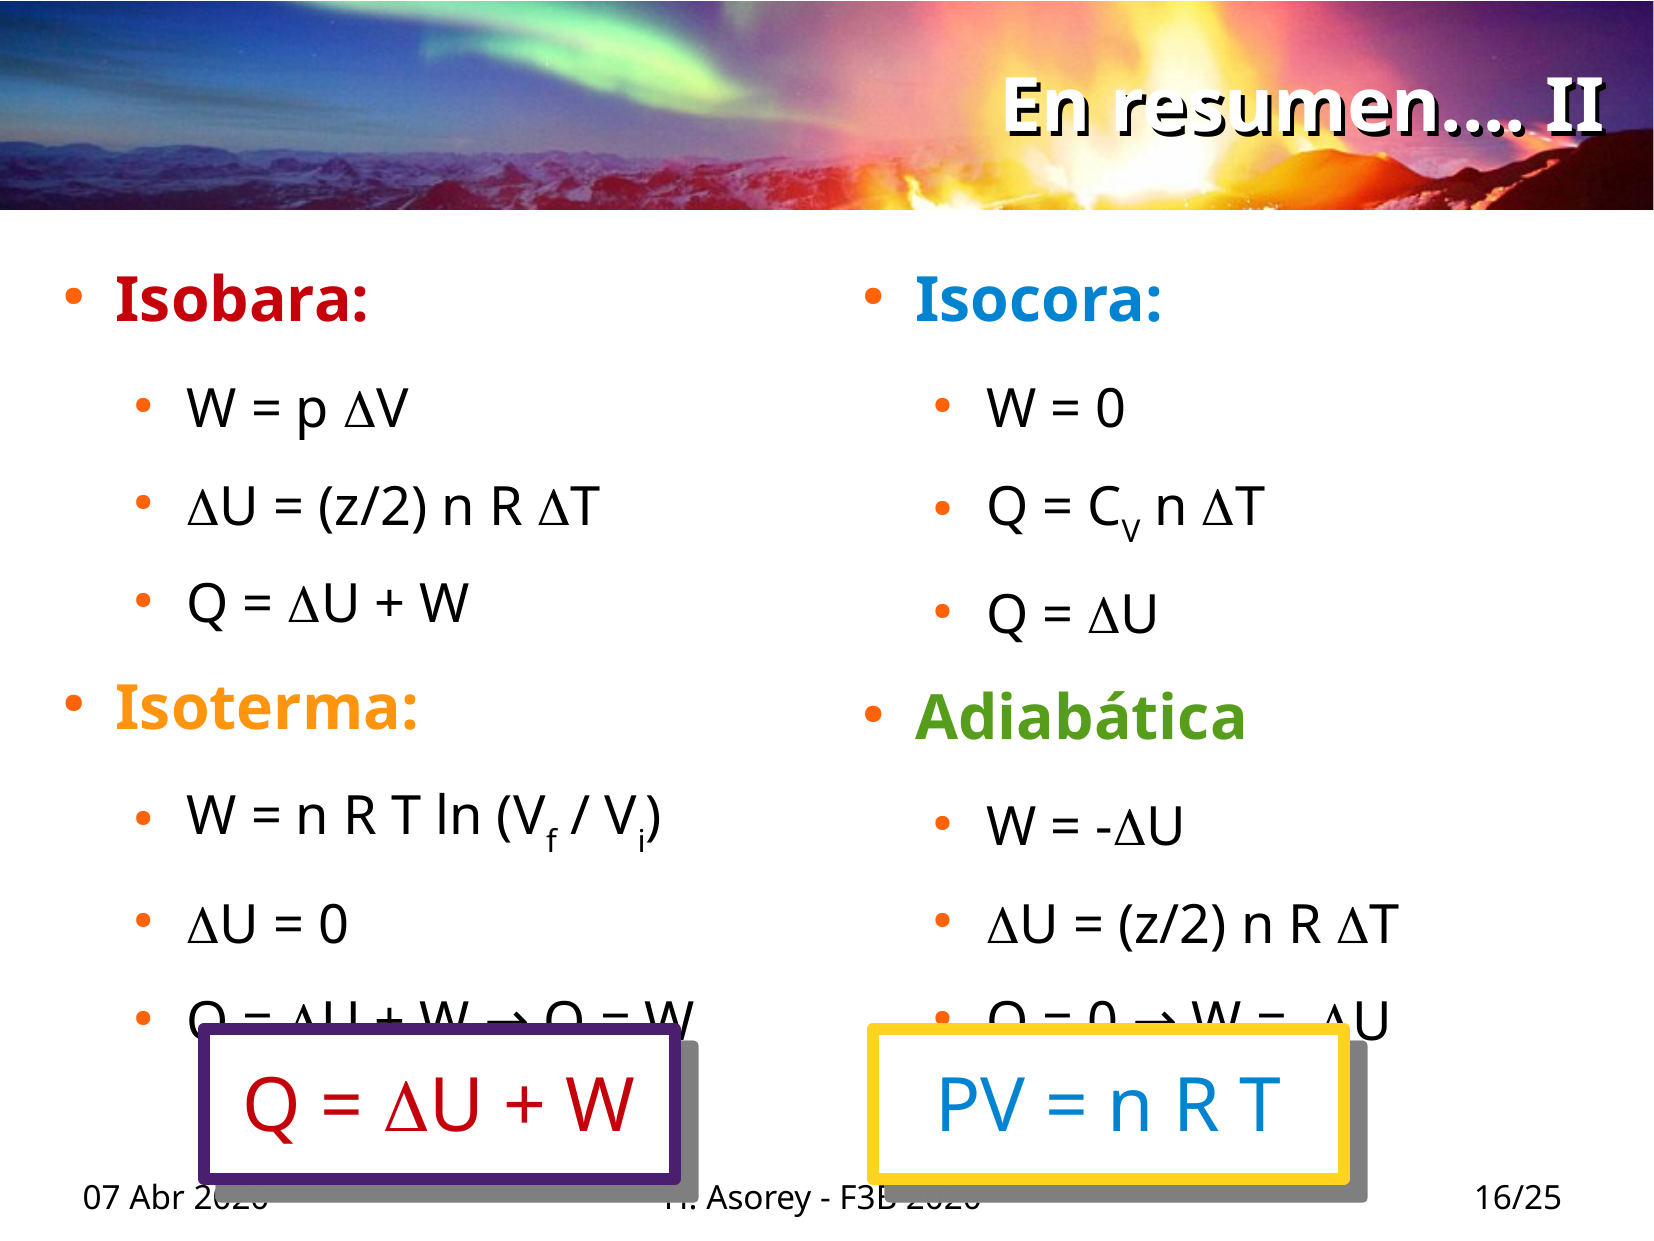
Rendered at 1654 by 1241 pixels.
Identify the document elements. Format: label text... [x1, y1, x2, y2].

picture [0, 1, 1654, 210]
text_box PV = n R T [872, 1028, 1344, 1179]
list Isocora: W = 0 Q = CV n DT Q = DU Adiabática W = -DU DU = (z/2) n R DT Q = 0 → W = -DU [844, 255, 1606, 1156]
title En resumen.... II [45, 15, 1606, 191]
list Isobara: W = p DV DU = (z/2) n R DT Q = DU + W Isoterma: W = n R T ln (Vf / Vi) DU = 0 Q = DU + W → Q = W [45, 255, 807, 1156]
text_box Q = DU + W [203, 1028, 675, 1179]
